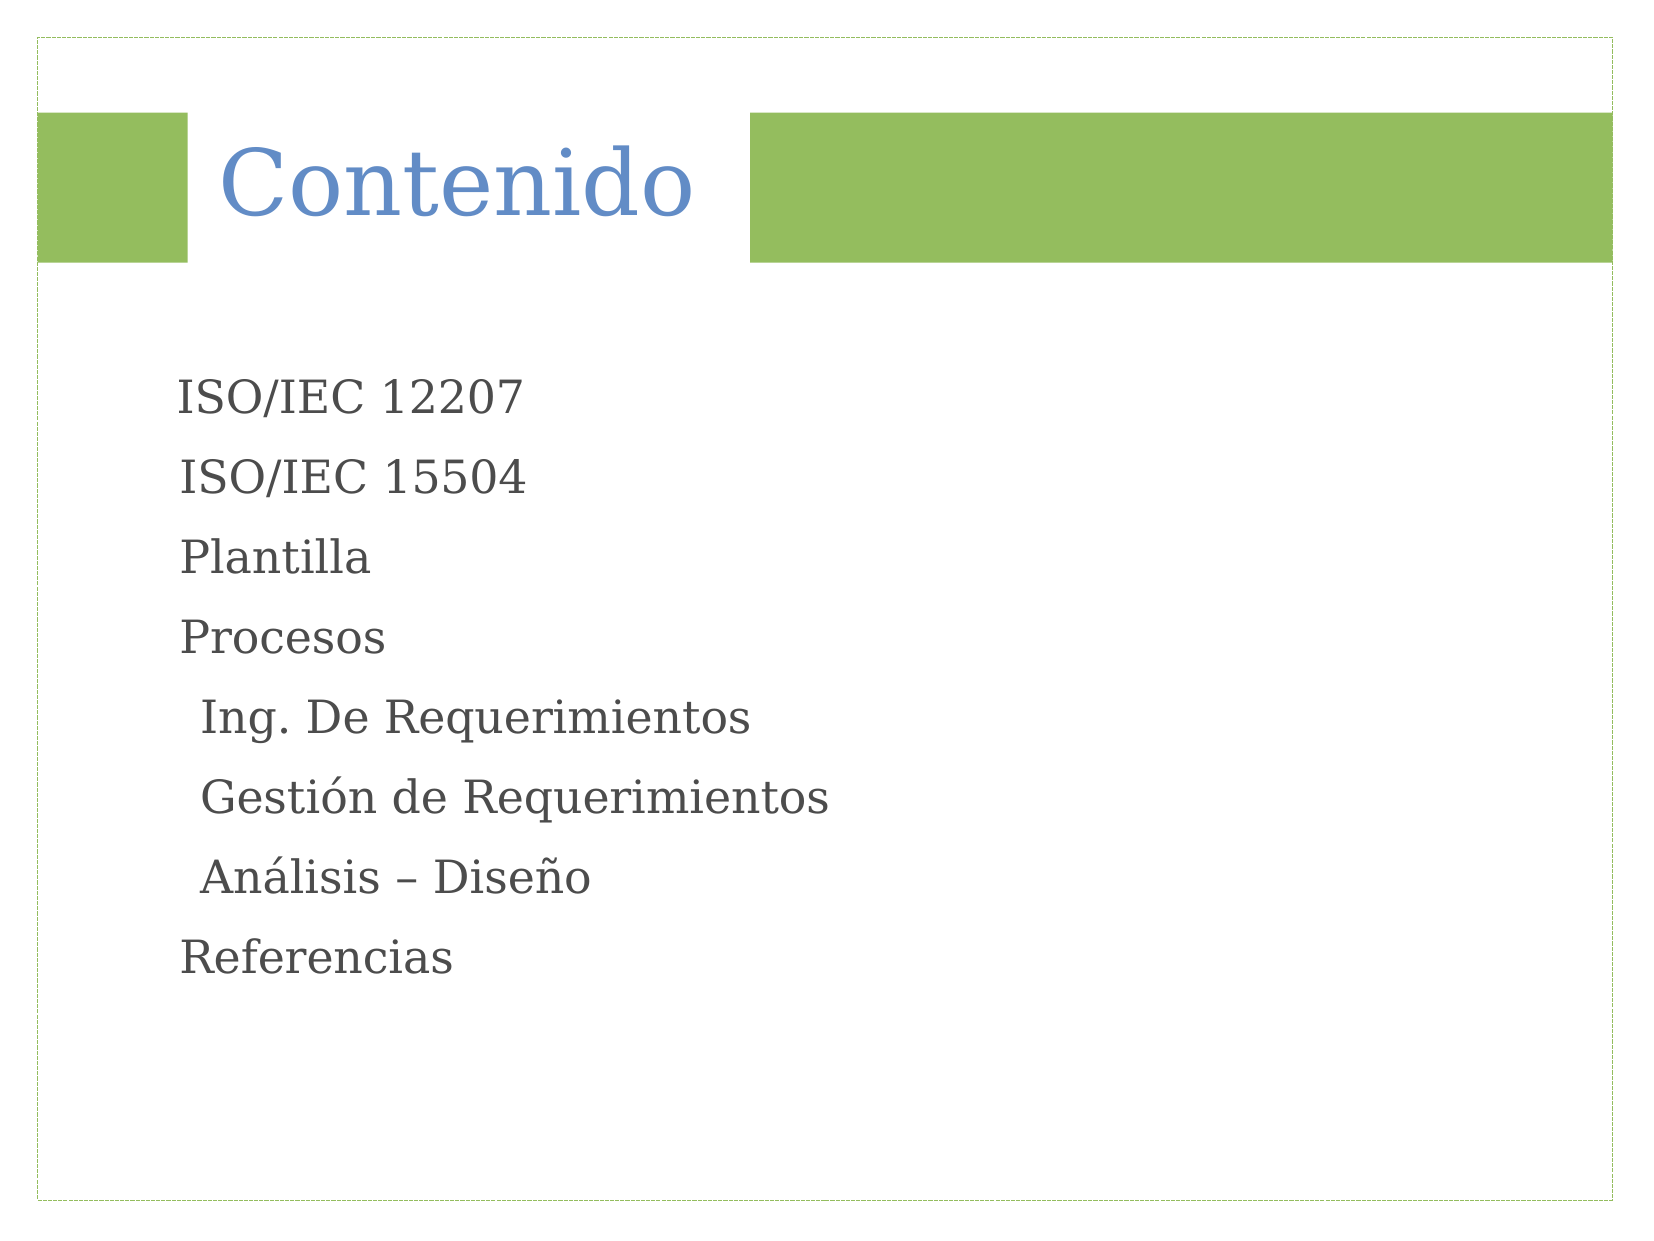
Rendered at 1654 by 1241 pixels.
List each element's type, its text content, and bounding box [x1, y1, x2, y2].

text_box [37, 112, 188, 263]
text_box ISO/IEC 12207 ISO/IEC 15504 Plantilla Procesos Ing. De Requerimientos Gestión de Requerimientos Análisis – Diseño Referencias [150, 337, 1463, 1051]
text_box [750, 112, 1613, 263]
text_box Contenido [203, 122, 711, 245]
